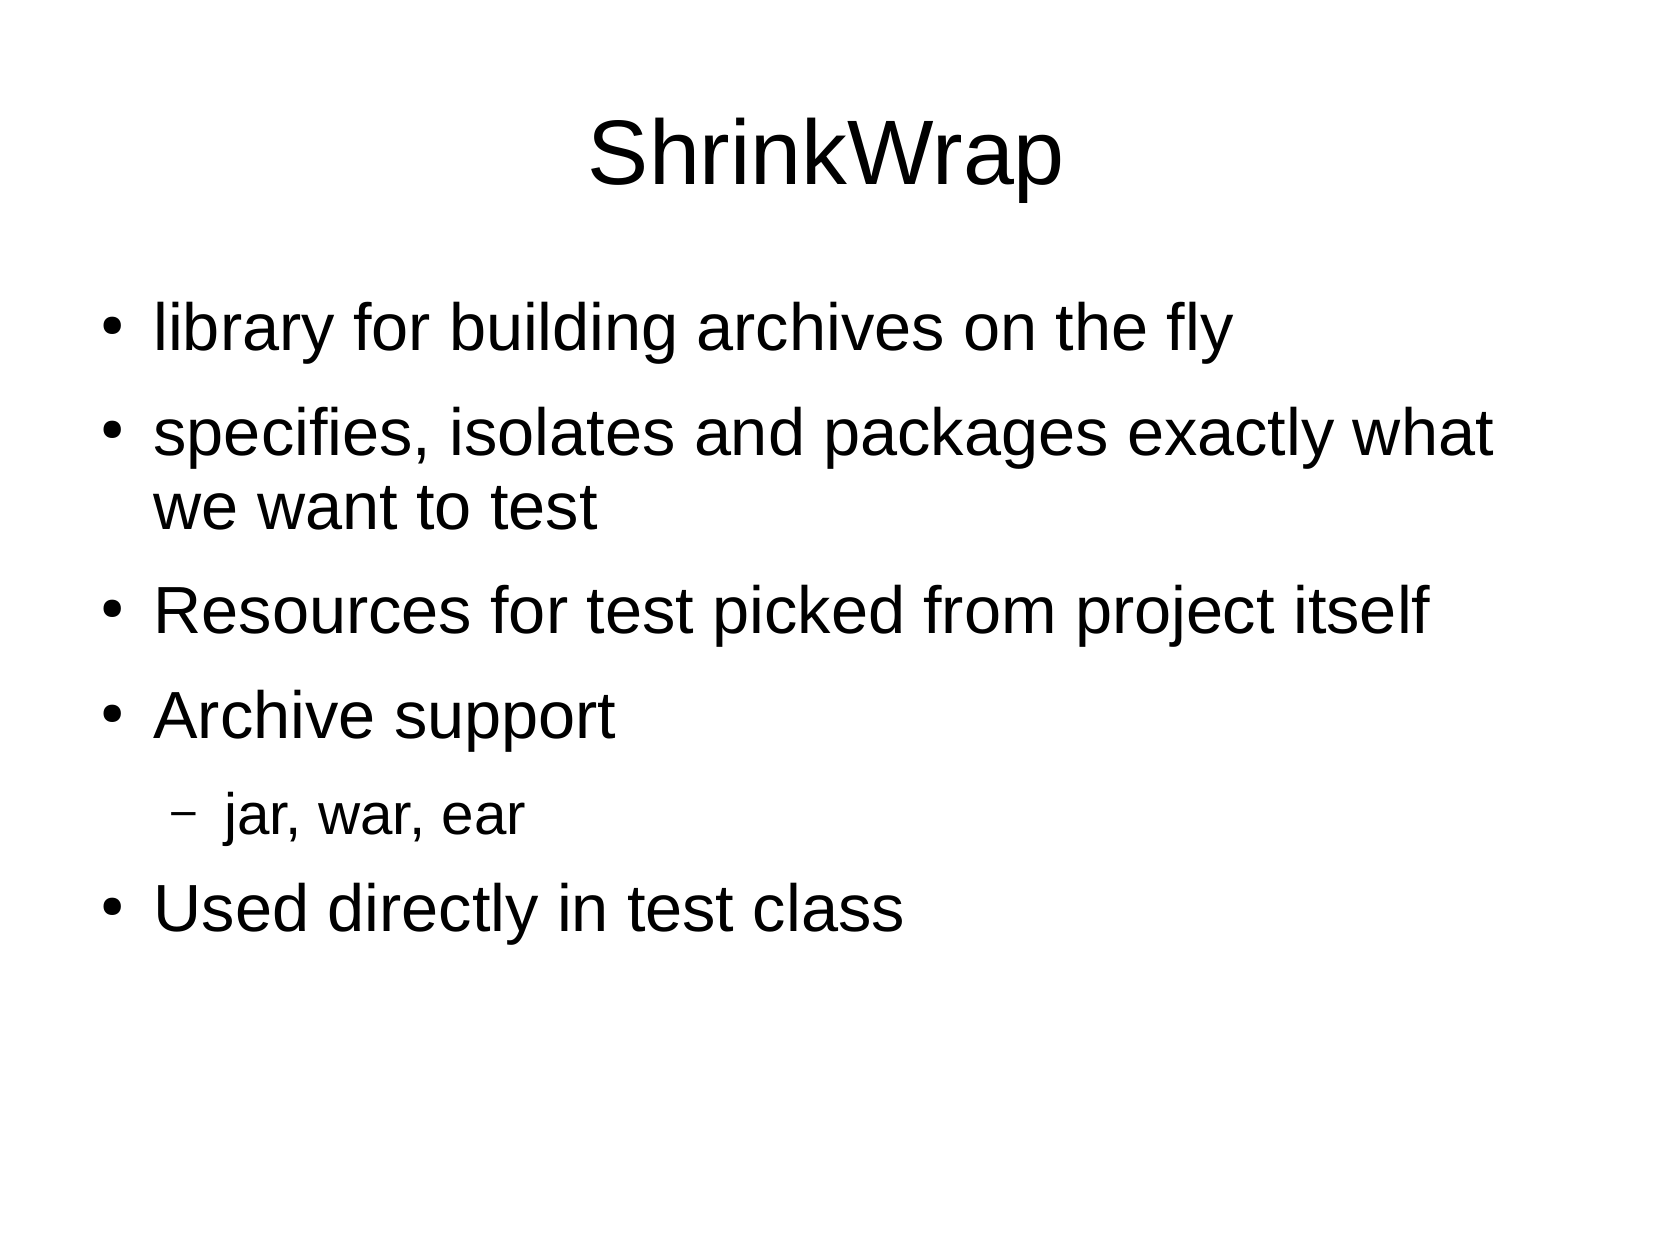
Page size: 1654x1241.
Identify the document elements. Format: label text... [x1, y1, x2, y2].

title ShrinkWrap [82, 49, 1571, 257]
list library for building archives on the fly specifies, isolates and packages exactly what we want to test Resources for test picked from project itself Archive support jar, war, ear Used directly in test class [82, 290, 1538, 1010]
